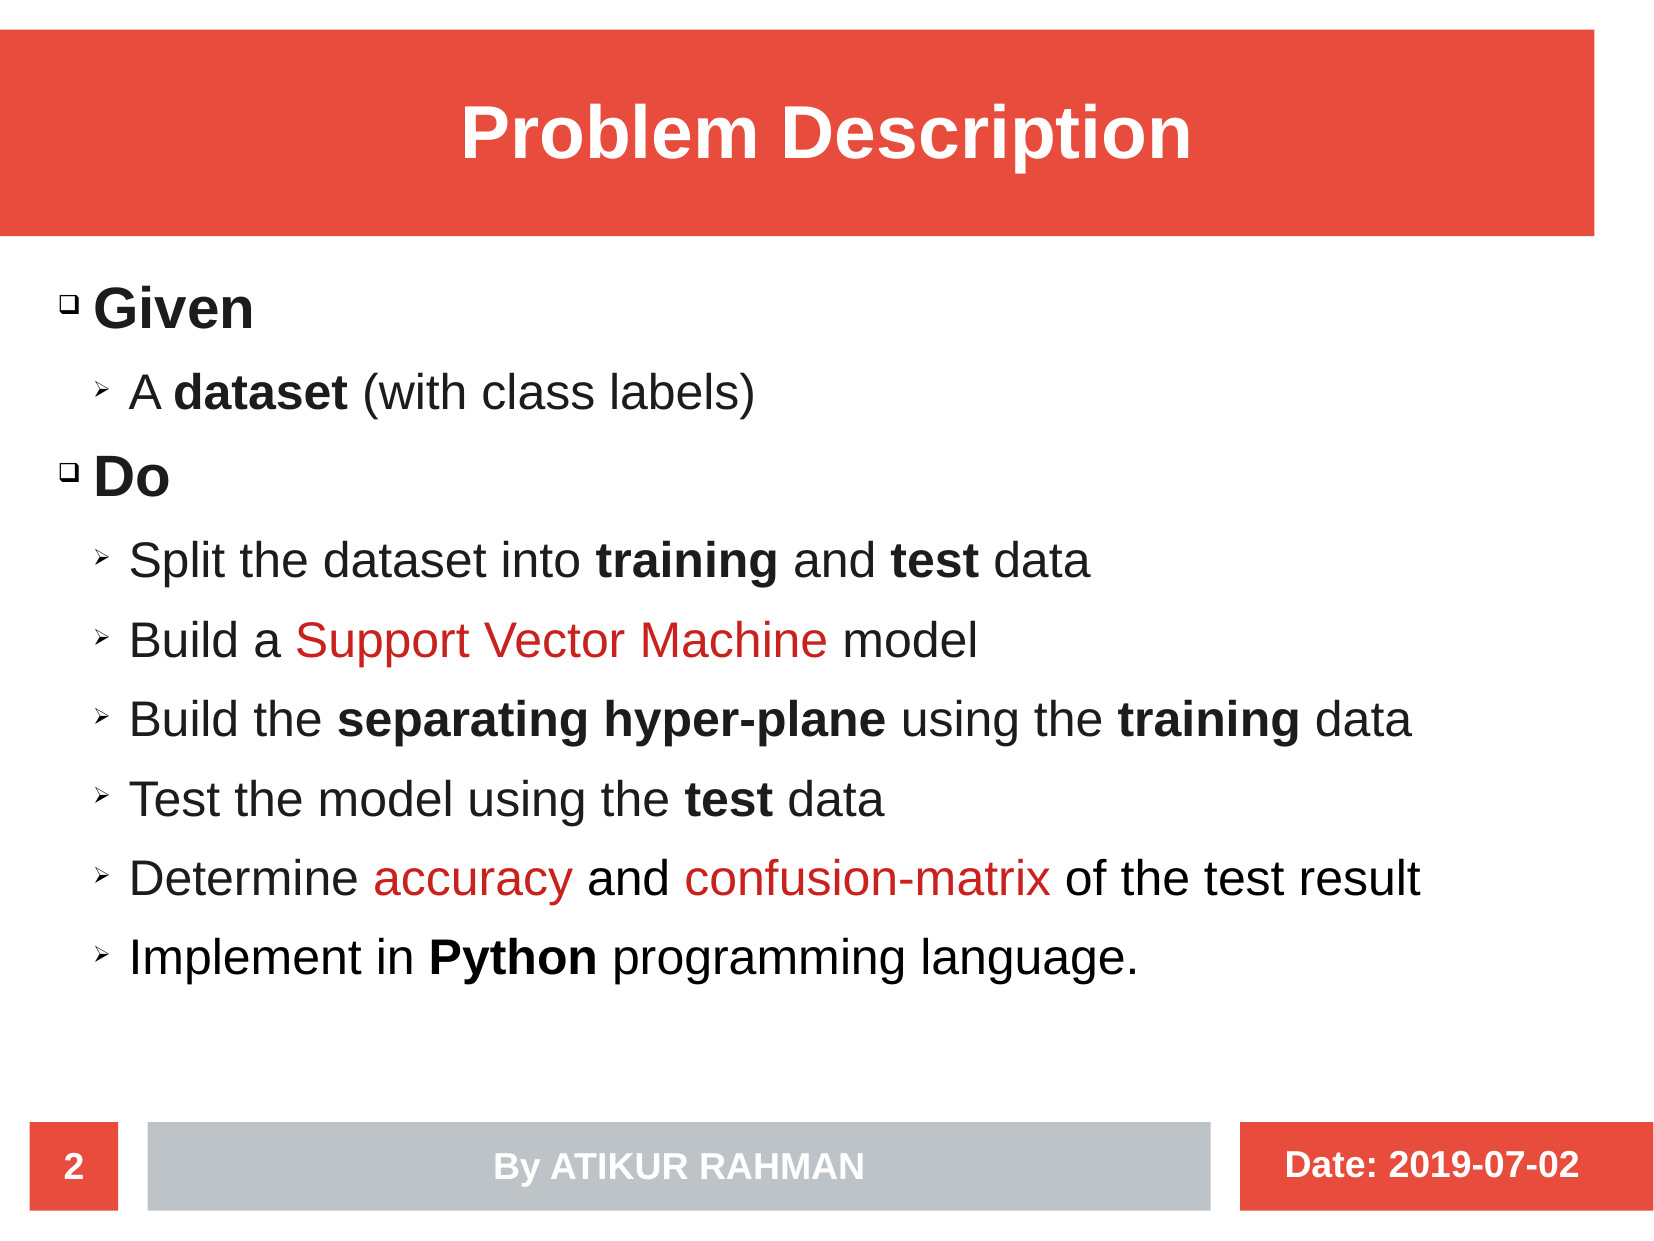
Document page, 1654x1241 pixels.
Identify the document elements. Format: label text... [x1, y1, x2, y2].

list Given A dataset (with class labels) Do Split the dataset into training and test data Build a Support Vector Machine model Build the separating hyper-plane using the training data Test the model using the test data Determine accuracy and confusion-matrix of the test result Implement in Python programming language. [57, 275, 1564, 1044]
title Problem Description [266, 59, 1388, 207]
